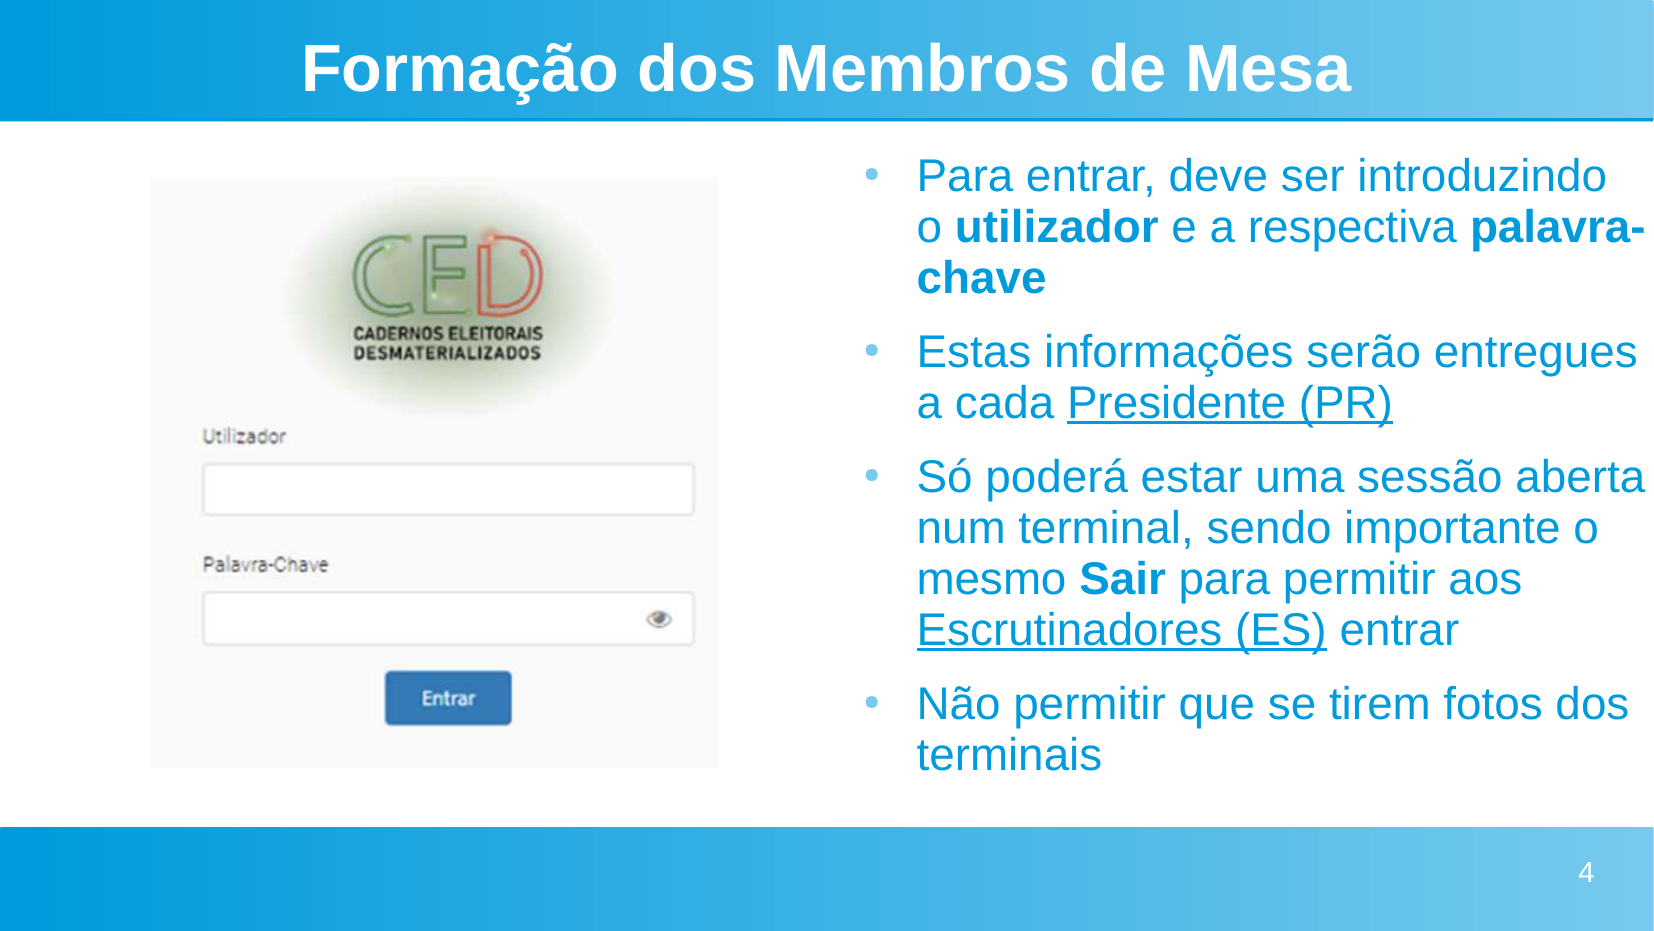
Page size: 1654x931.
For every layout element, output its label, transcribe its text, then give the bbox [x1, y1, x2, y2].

list Para entrar, deve ser introduzindo o utilizador e a respectiva palavra-chave Estas informações serão entregues a cada Presidente (PR) Só poderá estar uma sessão aberta num terminal, sendo importante o mesmo Sair para permitir aos Escrutinadores (ES) entrar Não permitir que se tirem fotos dos terminais [845, 150, 1654, 826]
title Formação dos Membros de Mesa [59, 29, 1595, 108]
picture [150, 177, 718, 768]
